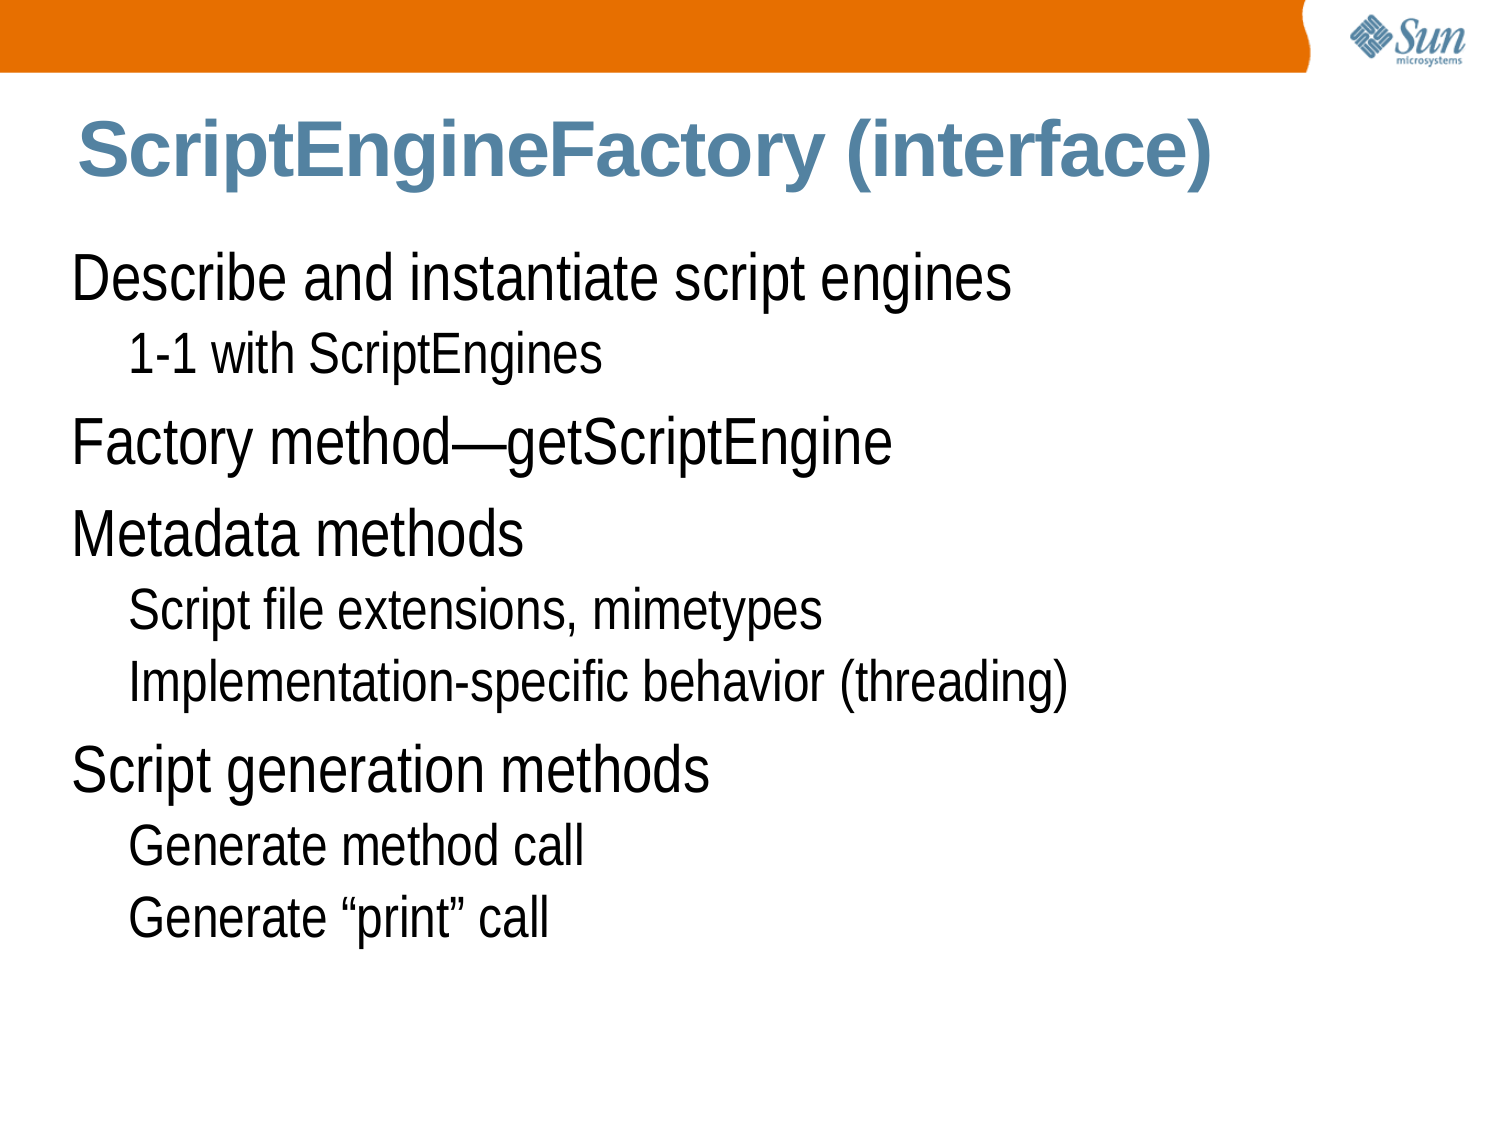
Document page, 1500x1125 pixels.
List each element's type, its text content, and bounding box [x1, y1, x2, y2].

title ScriptEngineFactory (interface) [77, 113, 1440, 218]
list Describe and instantiate script engines 1-1 with ScriptEngines Factory method—getScriptEngine Metadata methods Script file extensions, mimetypes Implementation-specific behavior (threading) Script generation methods Generate method call Generate “print” call [52, 247, 1403, 954]
picture [0, 0, 1500, 75]
